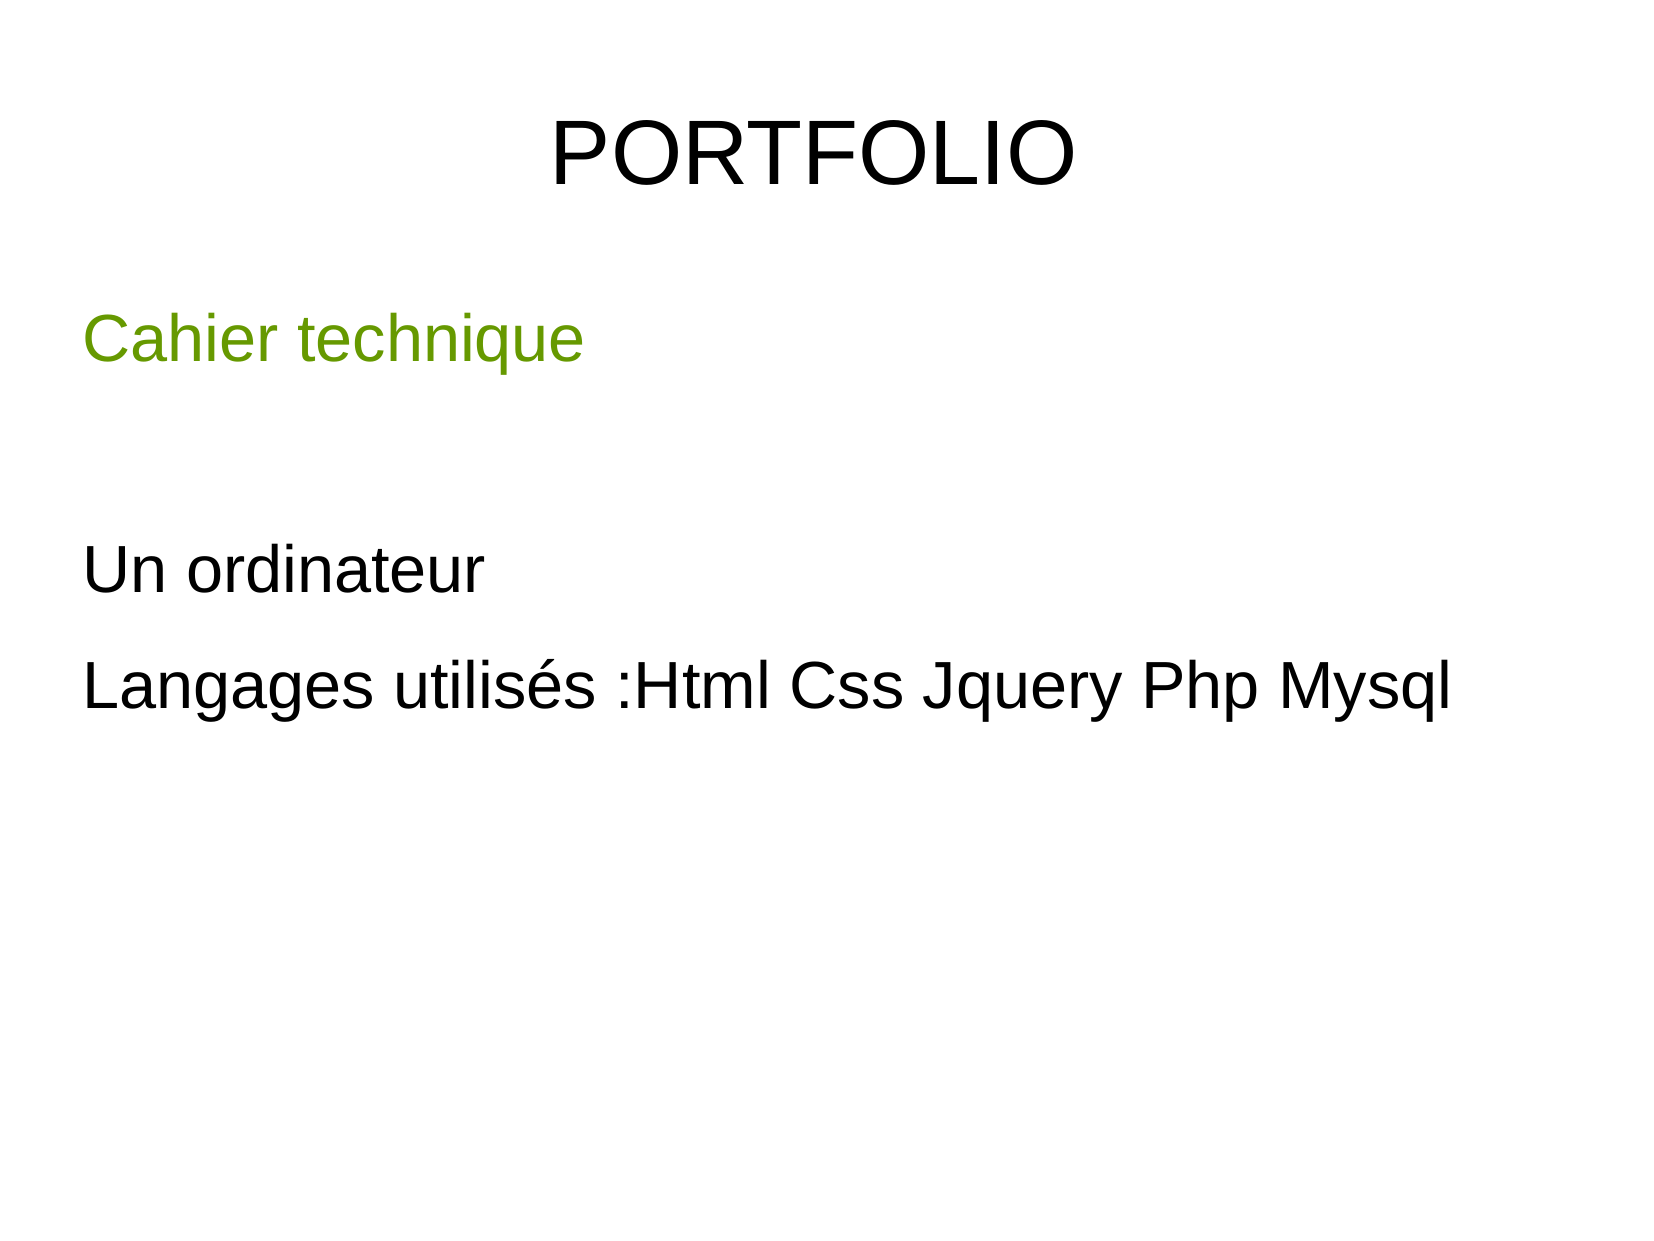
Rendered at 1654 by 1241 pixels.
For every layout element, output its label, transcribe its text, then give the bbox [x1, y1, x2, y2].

title PORTFOLIO [82, 49, 1571, 257]
list Cahier technique Un ordinateur Langages utilisés :Html Css Jquery Php Mysql [82, 290, 1571, 1010]
